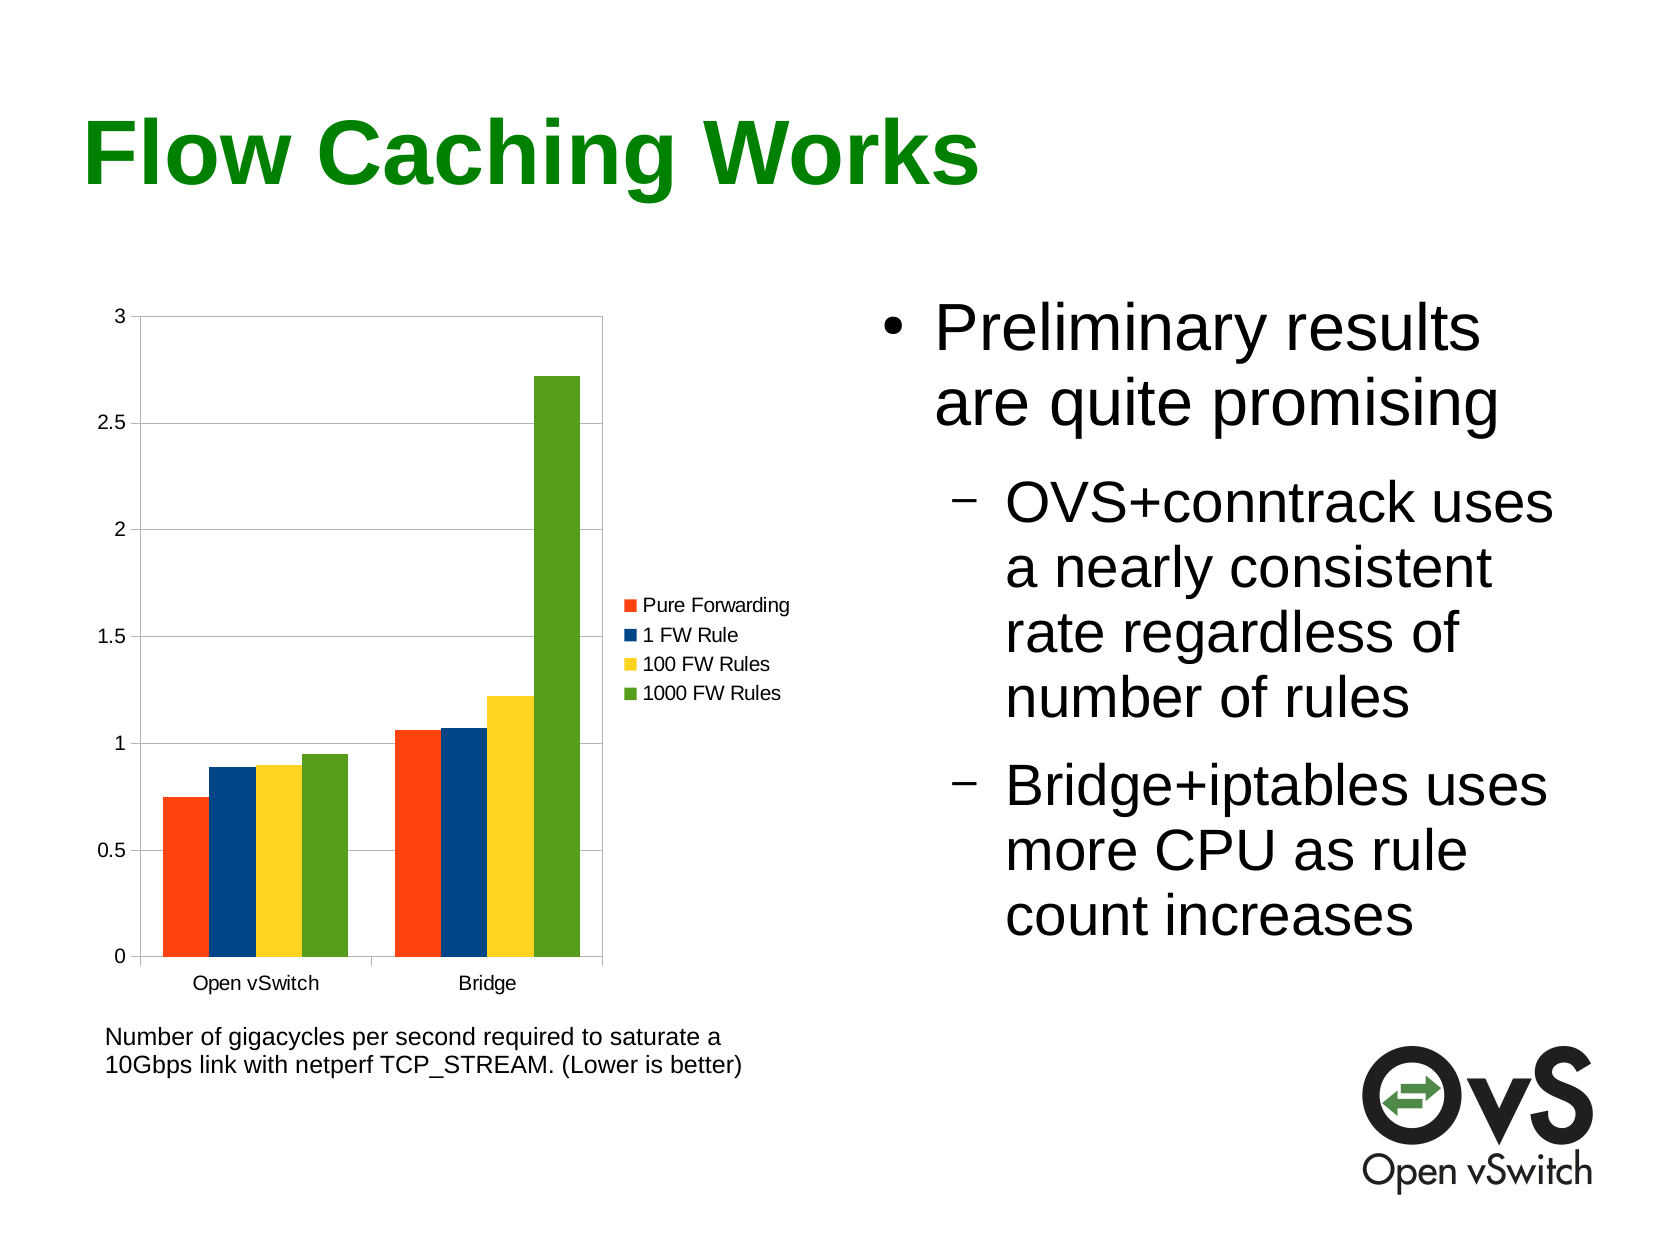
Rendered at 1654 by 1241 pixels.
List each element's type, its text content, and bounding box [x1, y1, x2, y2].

list Preliminary results are quite promising OVS+conntrack uses a nearly consistent rate regardless of number of rules Bridge+iptables uses more CPU as rule count increases [863, 290, 1591, 1010]
picture [1350, 1034, 1606, 1200]
text_box Number of gigacycles per second required to saturate a 10Gbps link with netperf TCP_STREAM. (Lower is better) [90, 1015, 781, 1096]
title Flow Caching Works [82, 49, 1571, 257]
chart [82, 290, 809, 1010]
